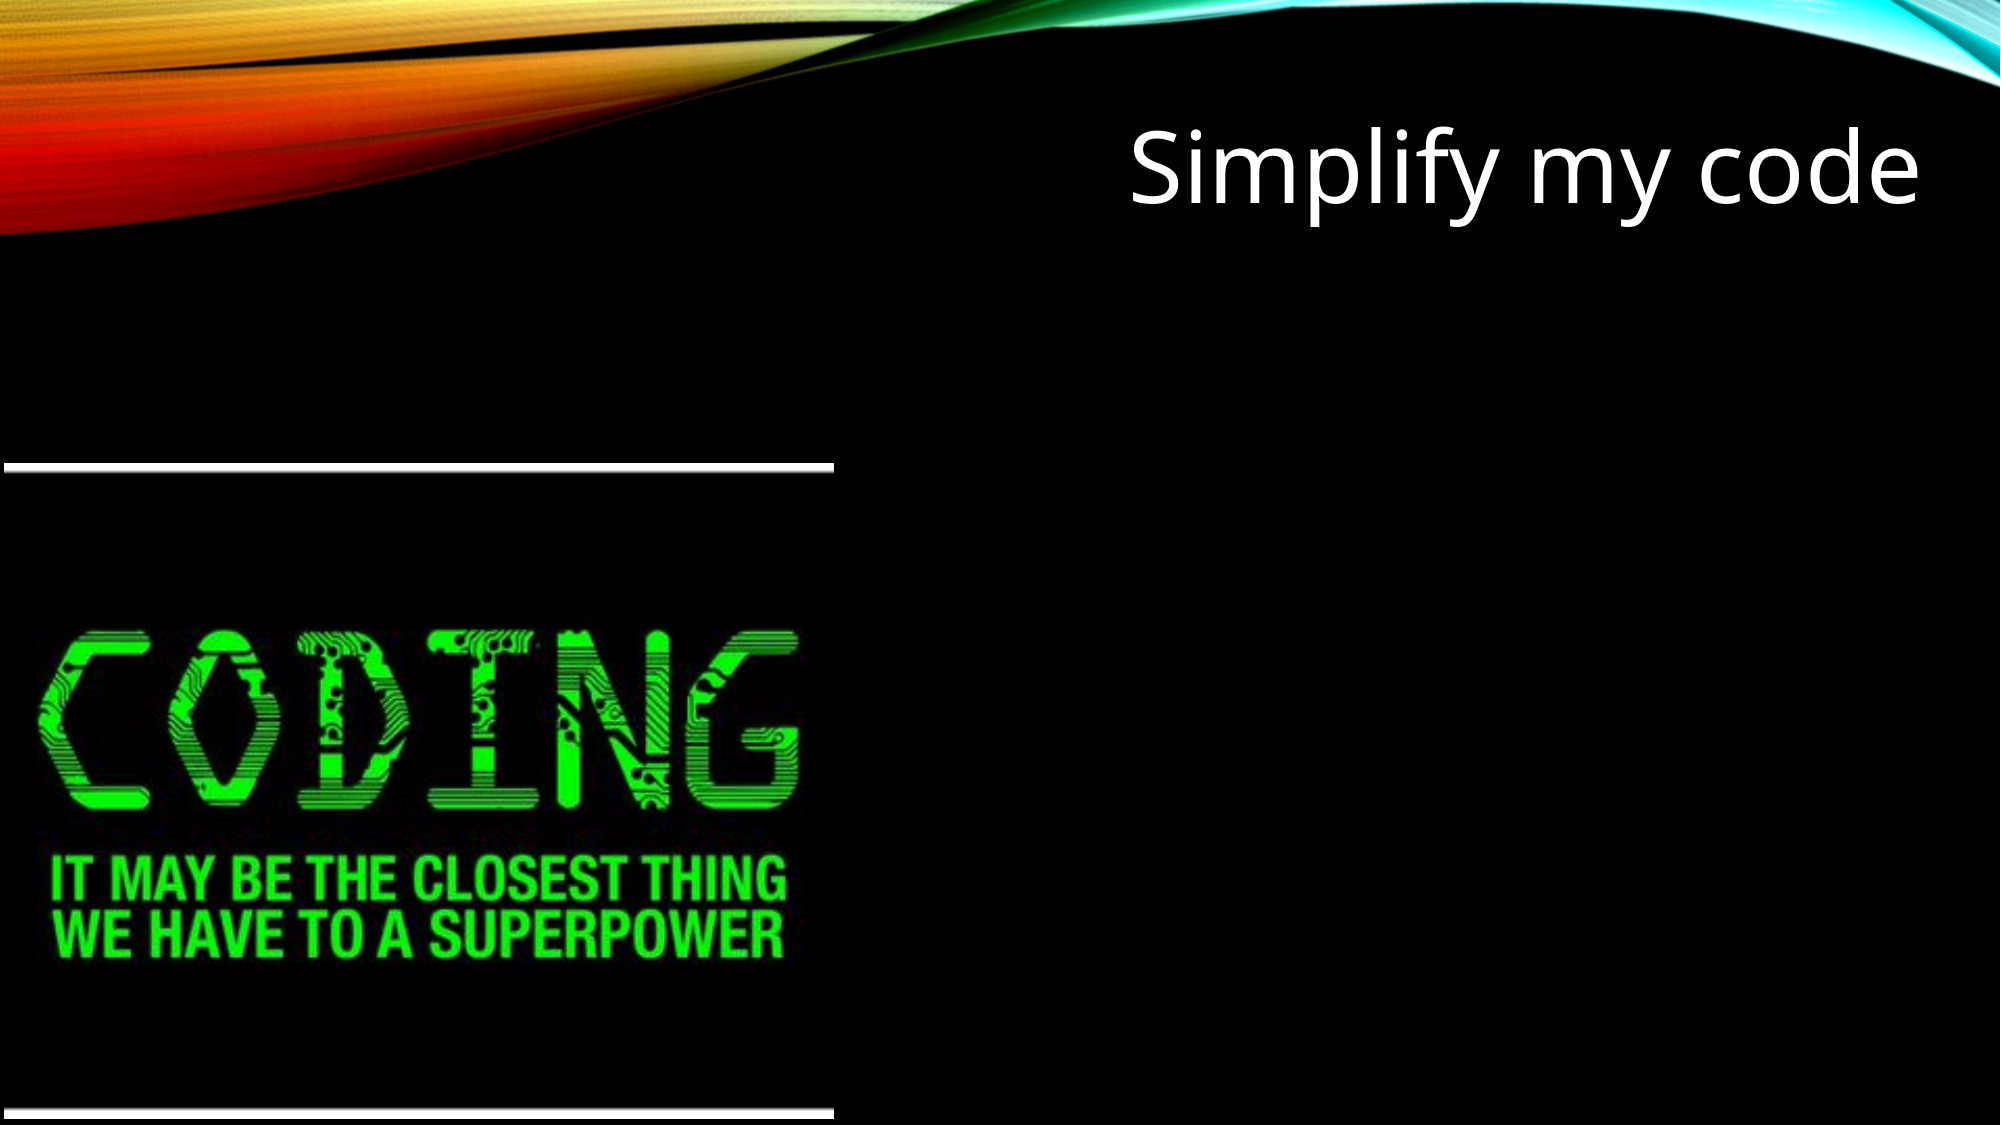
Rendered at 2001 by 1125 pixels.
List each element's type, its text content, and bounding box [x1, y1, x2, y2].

picture [4, 463, 834, 1119]
title Simplify my code [526, 65, 1939, 278]
picture [0, 0, 2000, 237]
